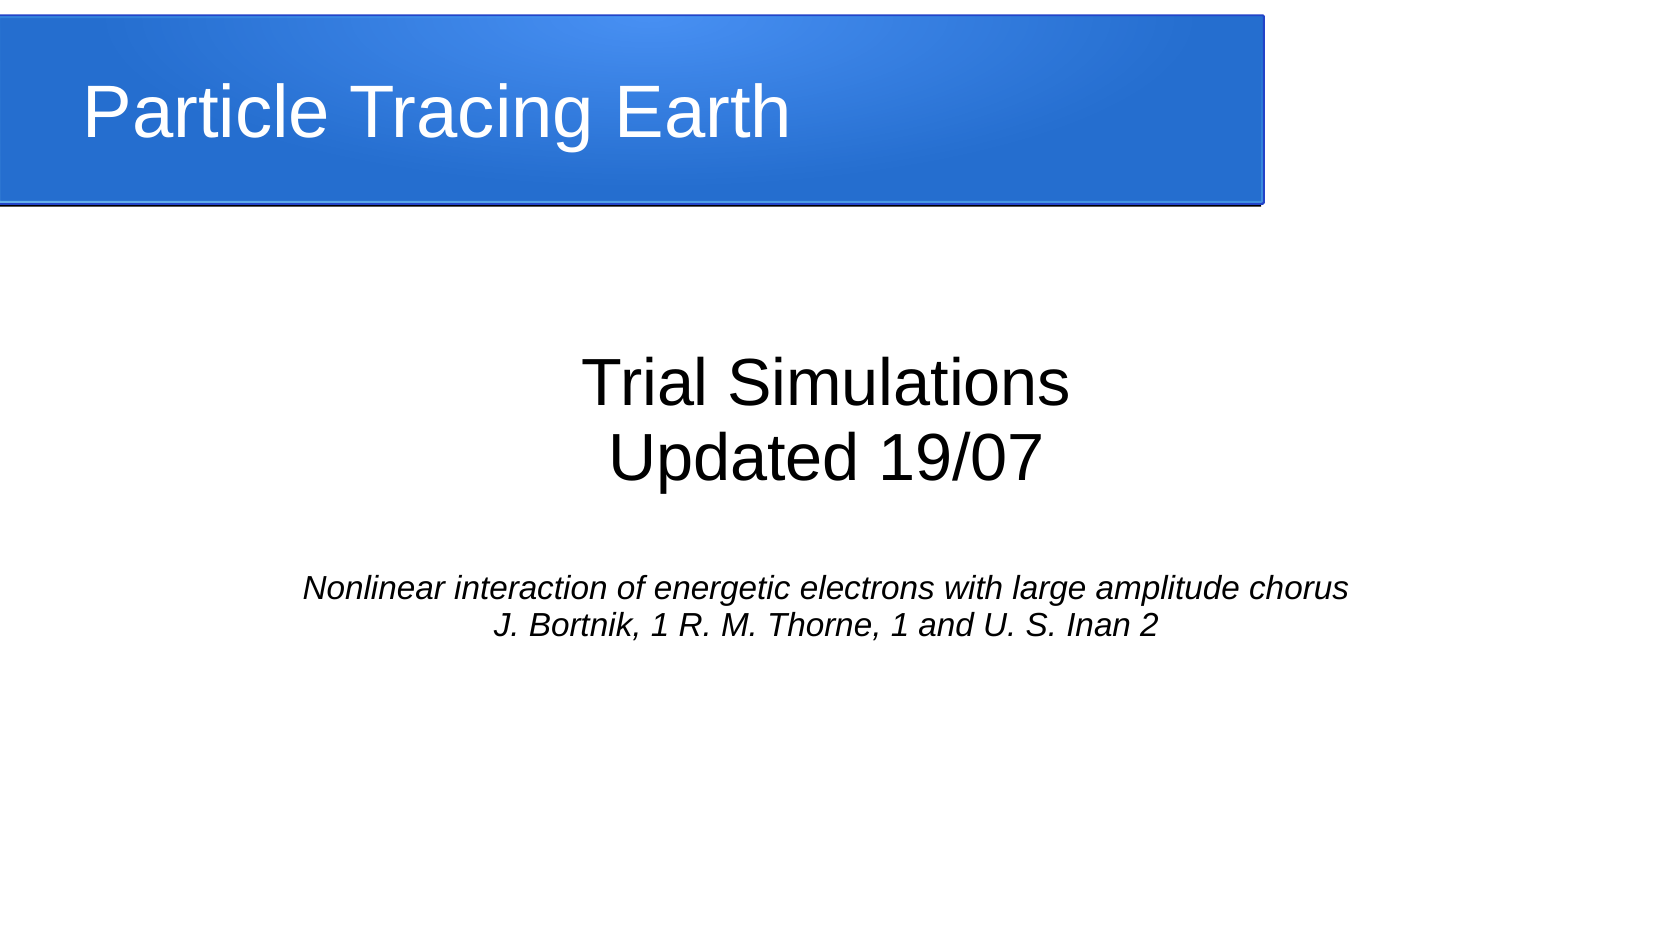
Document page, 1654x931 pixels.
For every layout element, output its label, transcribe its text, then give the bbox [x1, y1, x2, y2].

subtitle Trial Simulations Updated 19/07 Nonlinear interaction of energetic electrons with large amplitude chorus J. Bortnik, 1 R. M. Thorne, 1 and U. S. Inan 2 [82, 224, 1571, 764]
title Particle Tracing Earth [82, 35, 1235, 189]
